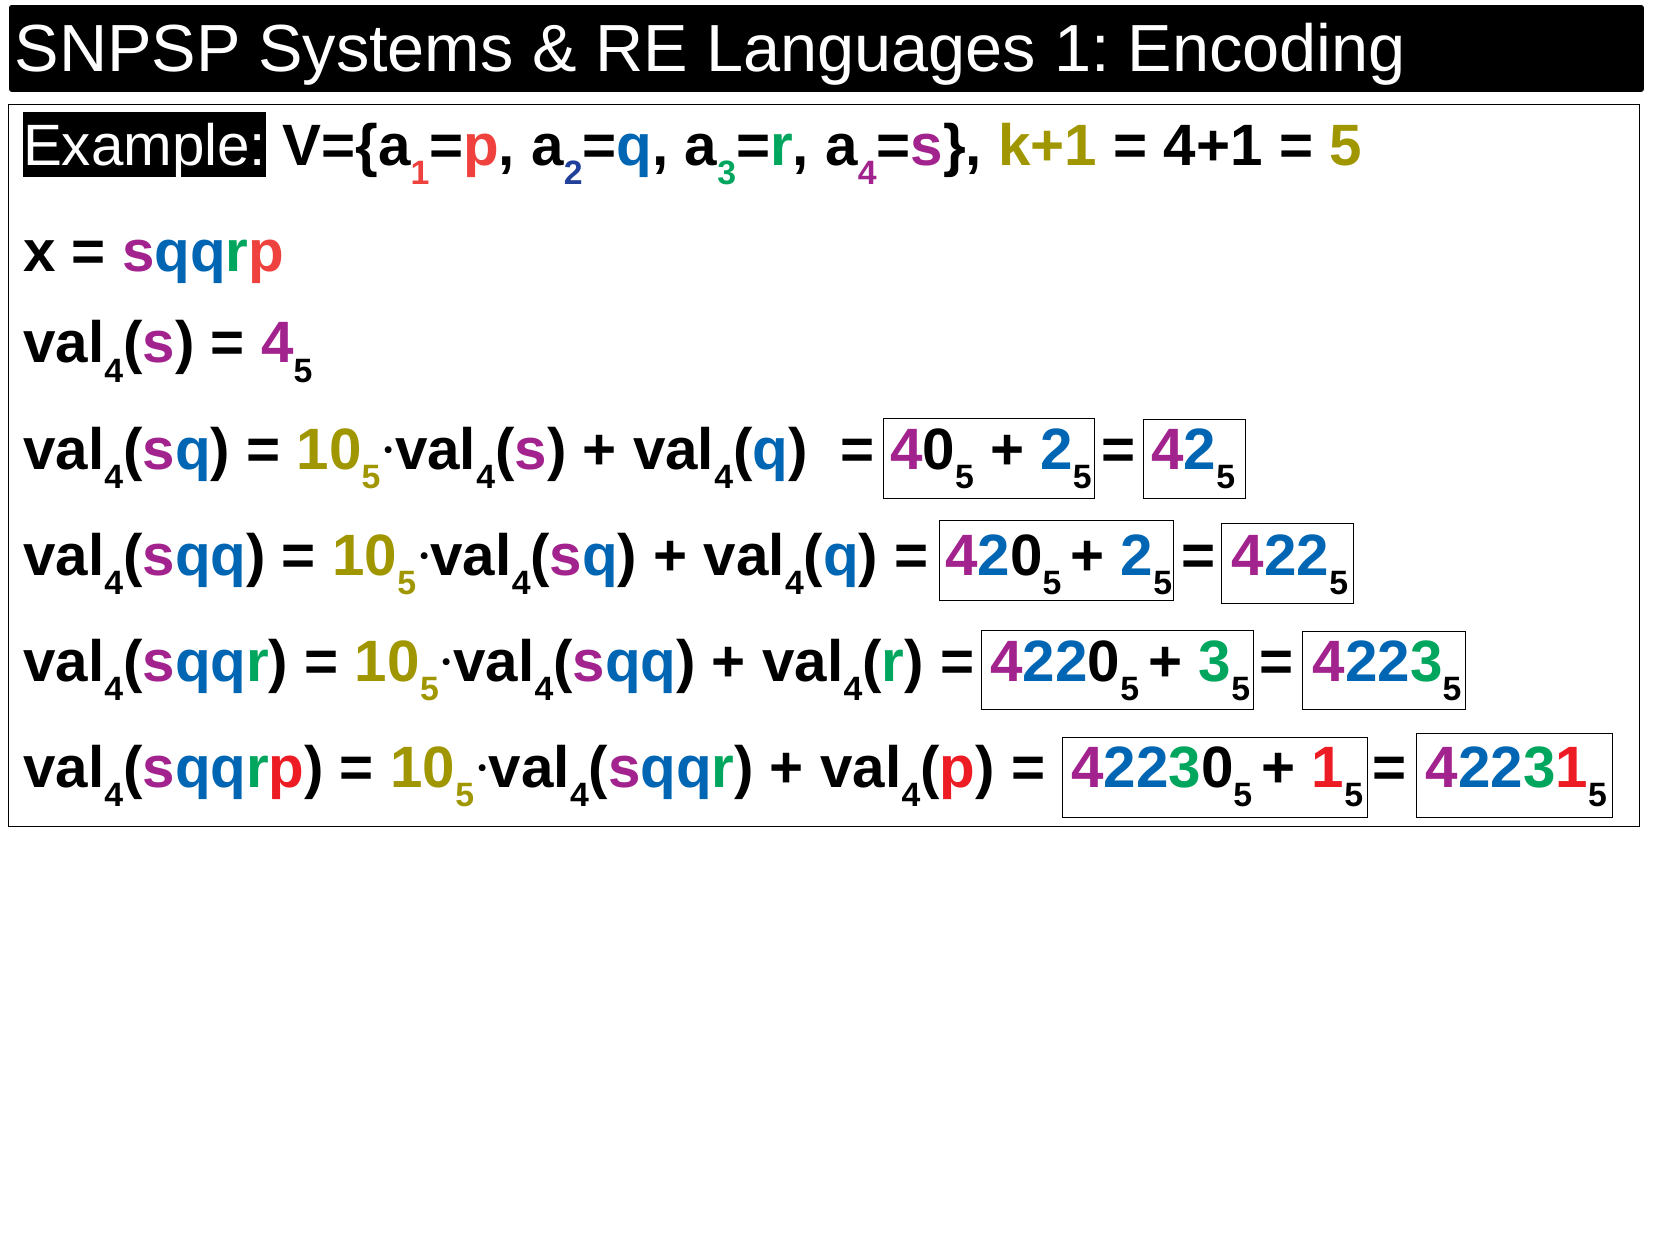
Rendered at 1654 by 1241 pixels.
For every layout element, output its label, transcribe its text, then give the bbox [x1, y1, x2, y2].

text_box [883, 418, 1095, 499]
text_box [939, 520, 1174, 601]
text_box [1143, 419, 1246, 499]
text_box Example: V={a1=p, a2=q, a3=r, a4=s}, k+1 = 4+1 = 5 x = sqqrp val4(s) = 45 val4(sq) = 105·val4(s) + val4(q) = 405 + 25 = 425 val4(sqq) = 105·val4(sq) + val4(q) = 4205 + 25 = 4225 val4(sqqr) = 105·val4(sqq) + val4(r) = 42205 + 35 = 42235 val4(sqqrp) = 105·val4(sqqr) + val4(p) = 422305 + 15 = 422315 [8, 104, 1640, 827]
text_box [981, 630, 1254, 710]
text_box [1062, 737, 1368, 818]
text_box [1221, 523, 1354, 604]
text_box [1416, 733, 1613, 818]
title SNPSP Systems & RE Languages 1: Encoding [11, 7, 1642, 89]
text_box [1302, 631, 1466, 710]
